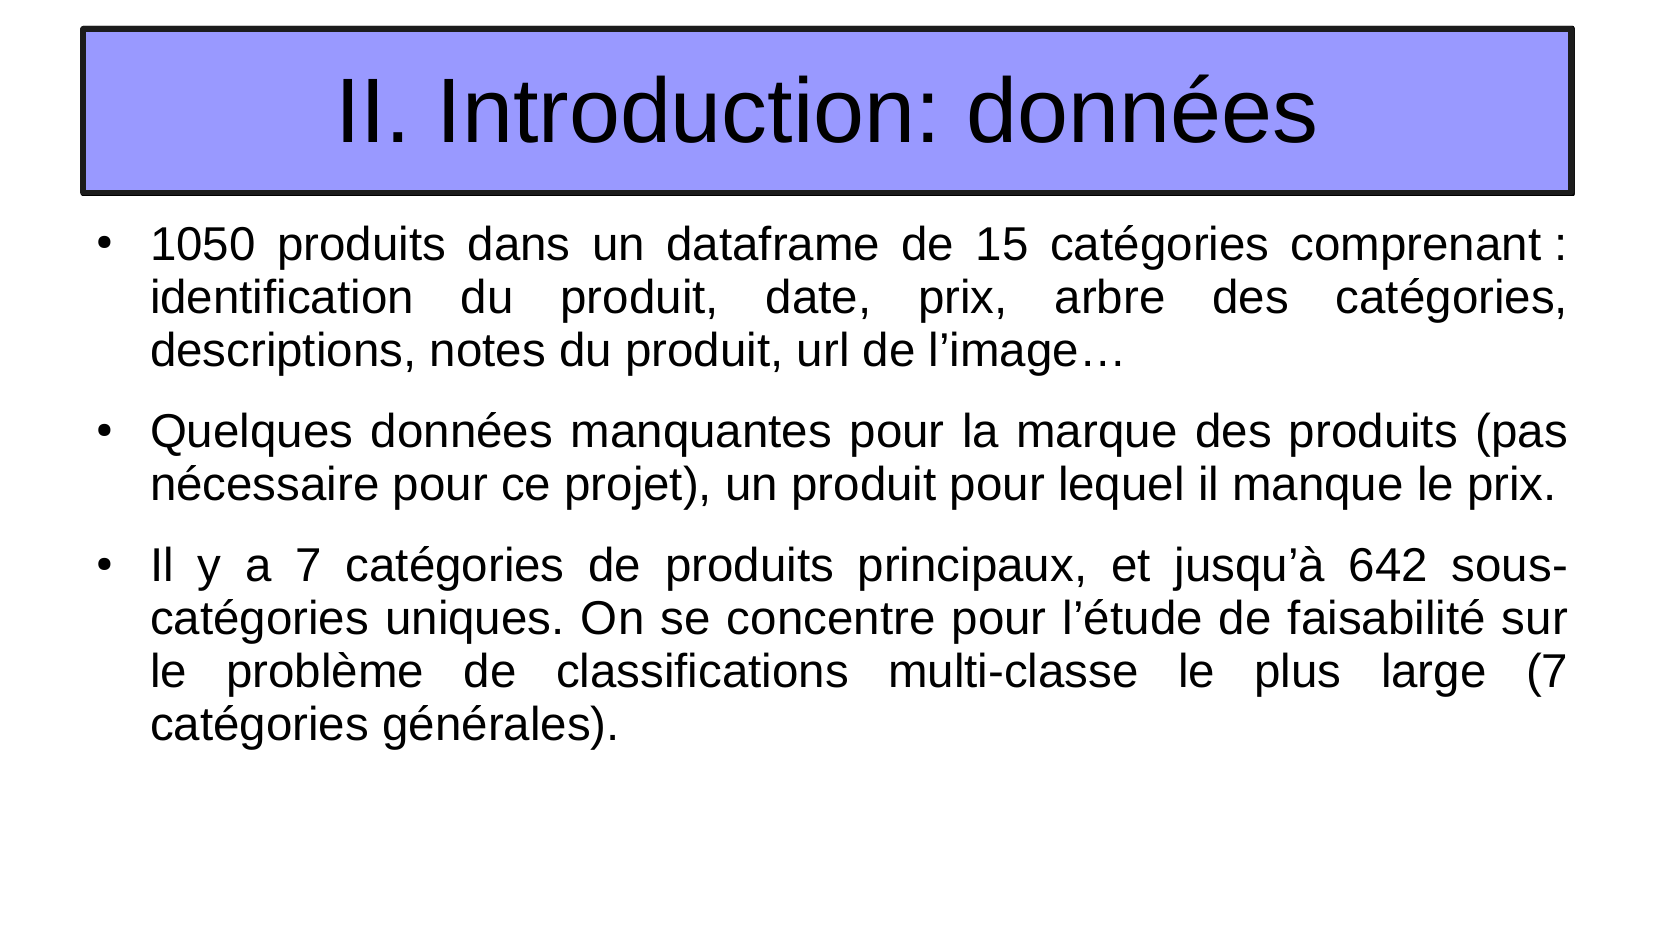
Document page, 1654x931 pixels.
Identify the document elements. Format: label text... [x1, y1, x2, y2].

list 1050 produits dans un dataframe de 15 catégories comprenant : identification du produit, date, prix, arbre des catégories, descriptions, notes du produit, url de l’image… Quelques données manquantes pour la marque des produits (pas nécessaire pour ce projet), un produit pour lequel il manque le prix. Il y a 7 catégories de produits principaux, et jusqu’à 642 sous-catégories uniques. On se concentre pour l’étude de faisabilité sur le problème de classifications multi-classe le plus large (7 catégories générales). [82, 217, 1571, 758]
title II. Introduction: données [83, 28, 1572, 193]
